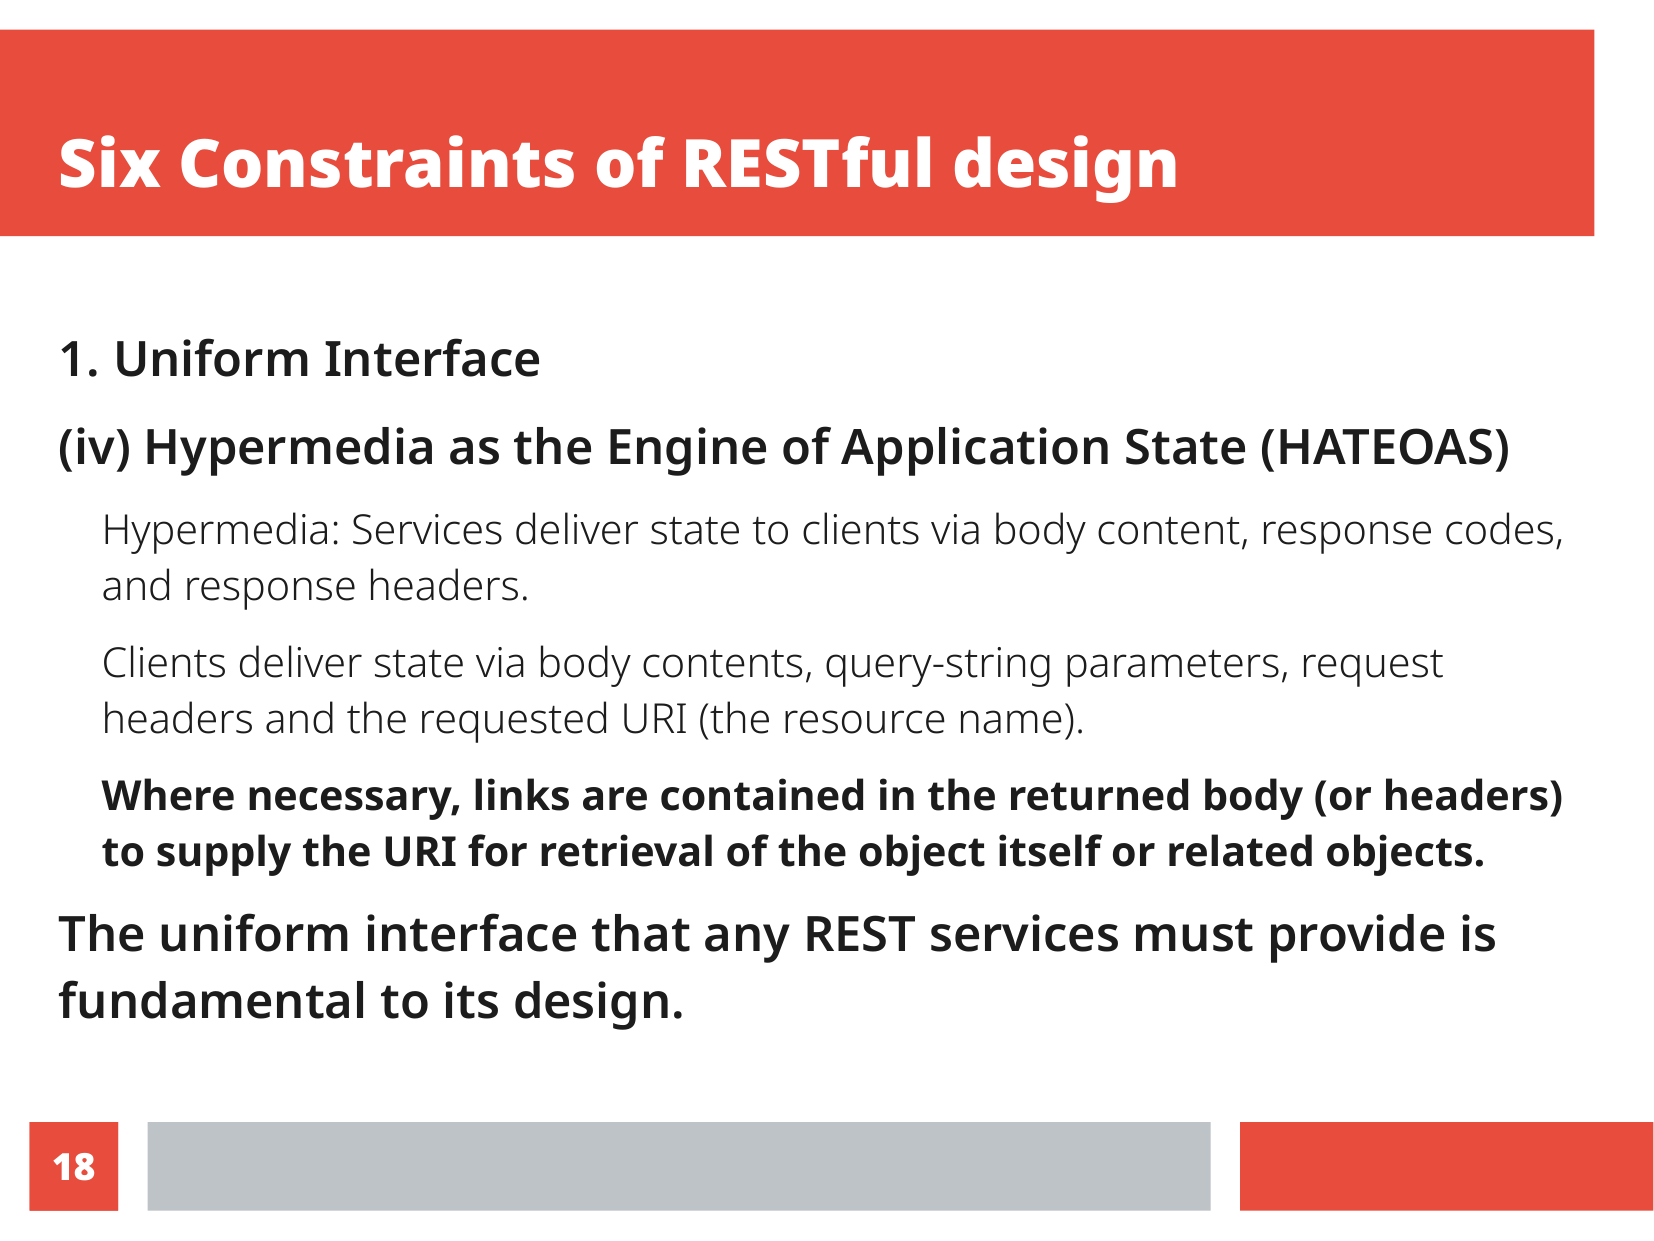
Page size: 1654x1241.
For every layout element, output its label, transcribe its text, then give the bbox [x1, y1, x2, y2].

list 1. Uniform Interface (iv) Hypermedia as the Engine of Application State (HATEOAS) Hypermedia: Services deliver state to clients via body content, response codes, and response headers. Clients deliver state via body contents, query-string parameters, request headers and the requested URI (the resource name). Where necessary, links are contained in the returned body (or headers) to supply the URI for retrieval of the object itself or related objects. The uniform interface that any REST services must provide is fundamental to its design. [59, 324, 1565, 1093]
title Six Constraints of RESTful design [59, 59, 1595, 207]
